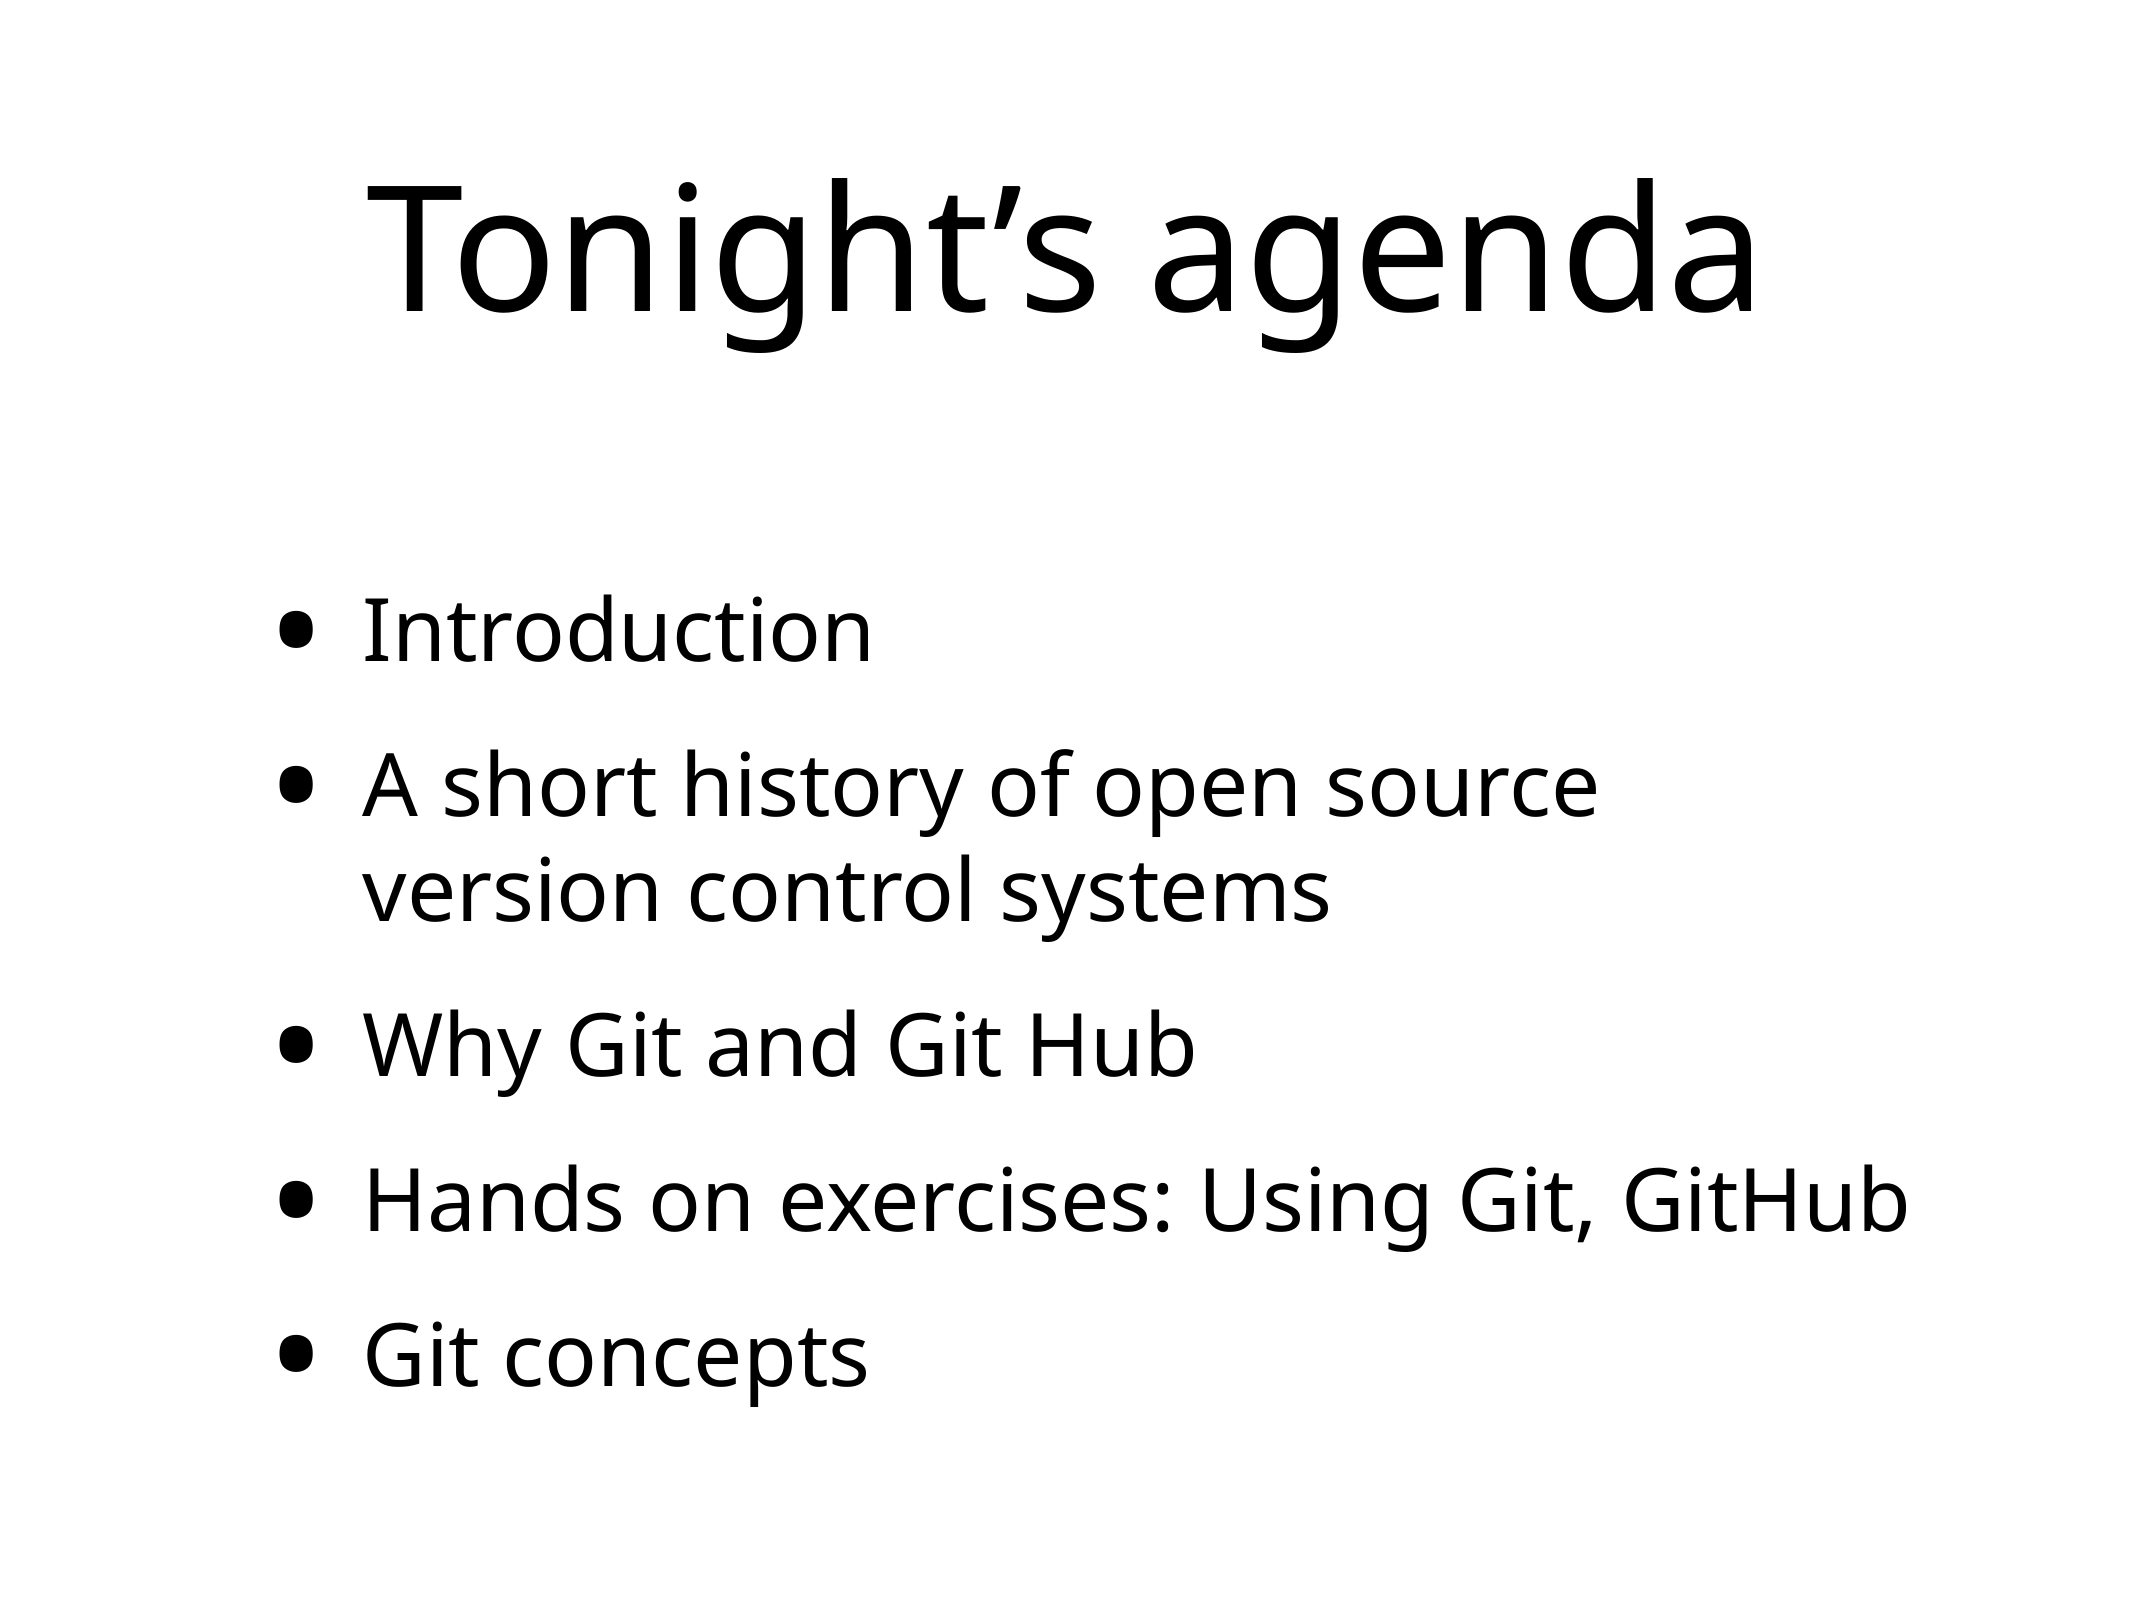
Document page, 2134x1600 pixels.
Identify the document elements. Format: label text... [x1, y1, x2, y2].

title Tonight’s agenda [208, 41, 1925, 442]
list Introduction A short history of open source version control systems Why Git and Git Hub Hands on exercises: Using Git, GitHub Git concepts [208, 454, 1925, 1523]
